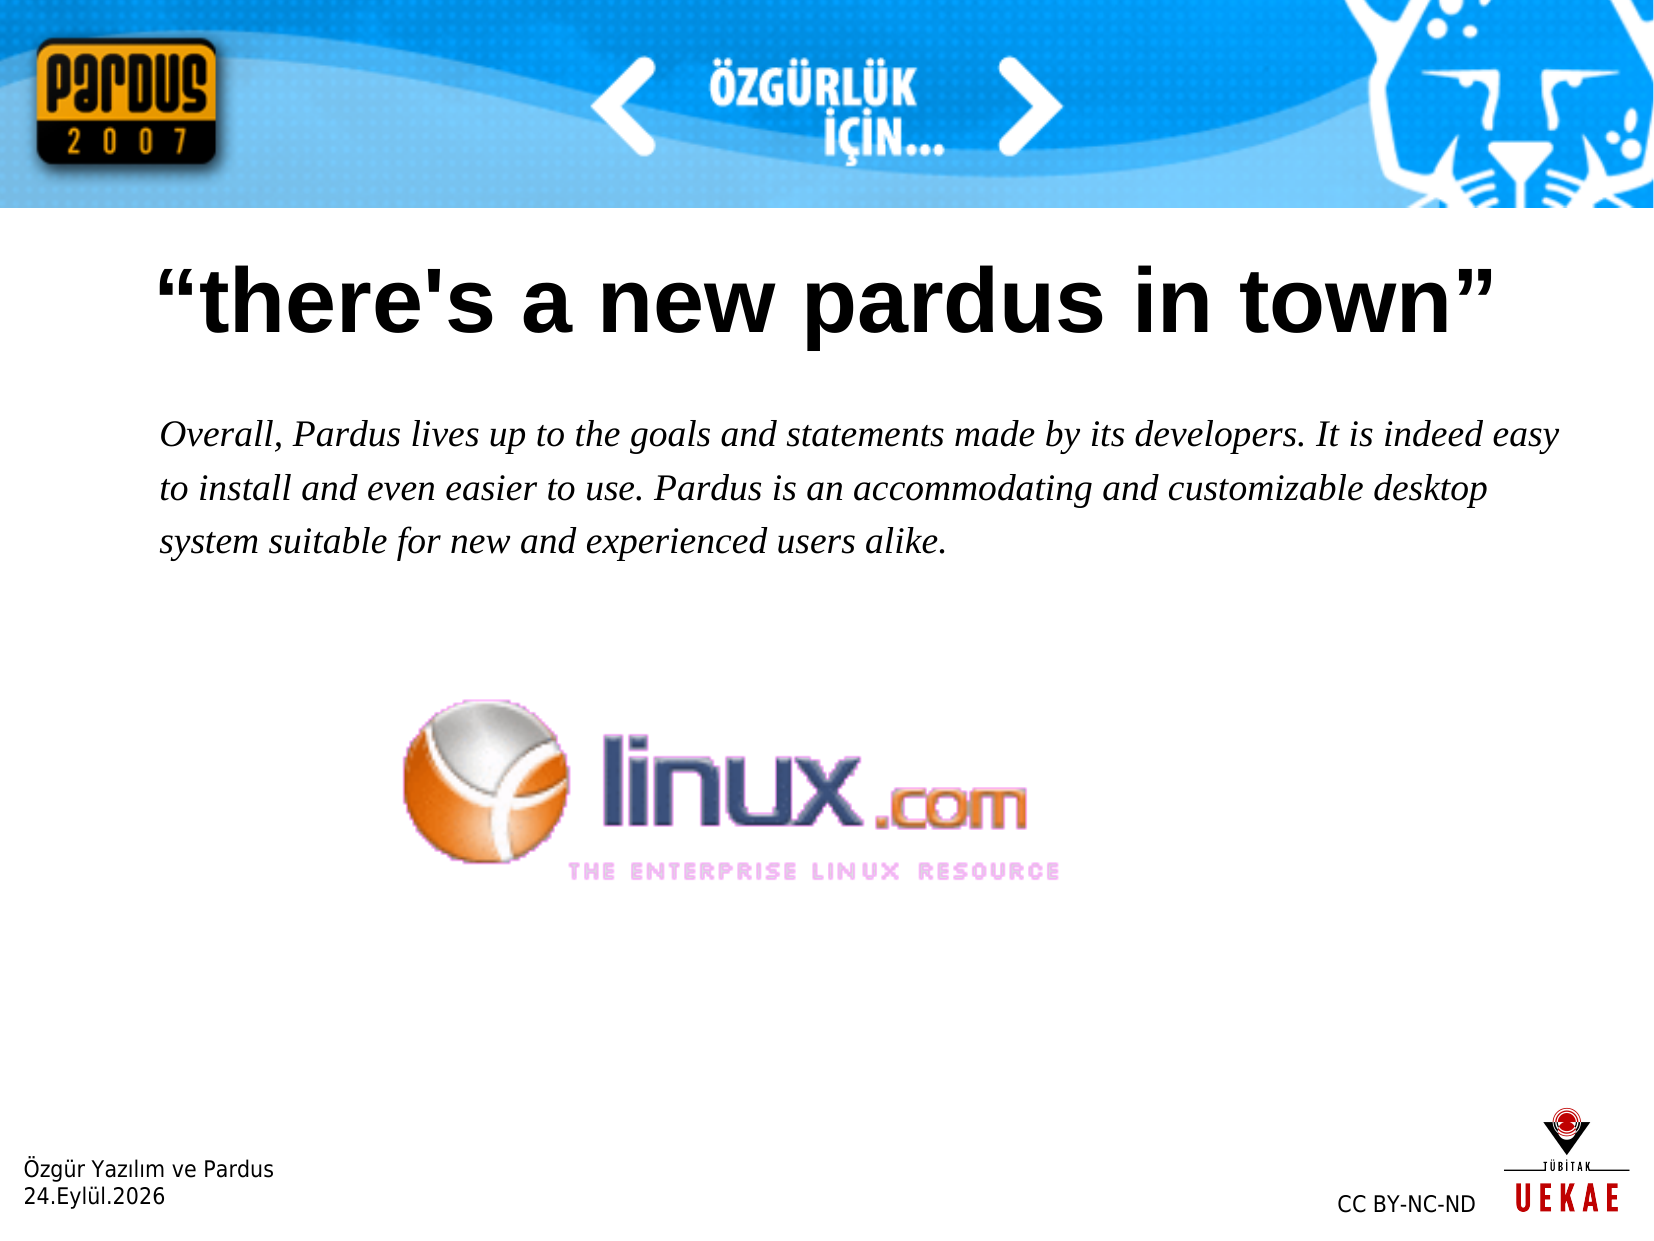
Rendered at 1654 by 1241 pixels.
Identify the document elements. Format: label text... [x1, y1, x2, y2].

list Overall, Pardus lives up to the goals and statements made by its developers. It is indeed easy to install and even easier to use. Pardus is an accommodating and customizable desktop system suitable for new and experienced users alike. [88, 413, 1571, 849]
picture [311, 667, 1343, 924]
title “there's a new pardus in town” [82, 197, 1571, 405]
picture [0, 0, 1654, 208]
picture [1500, 1104, 1634, 1215]
